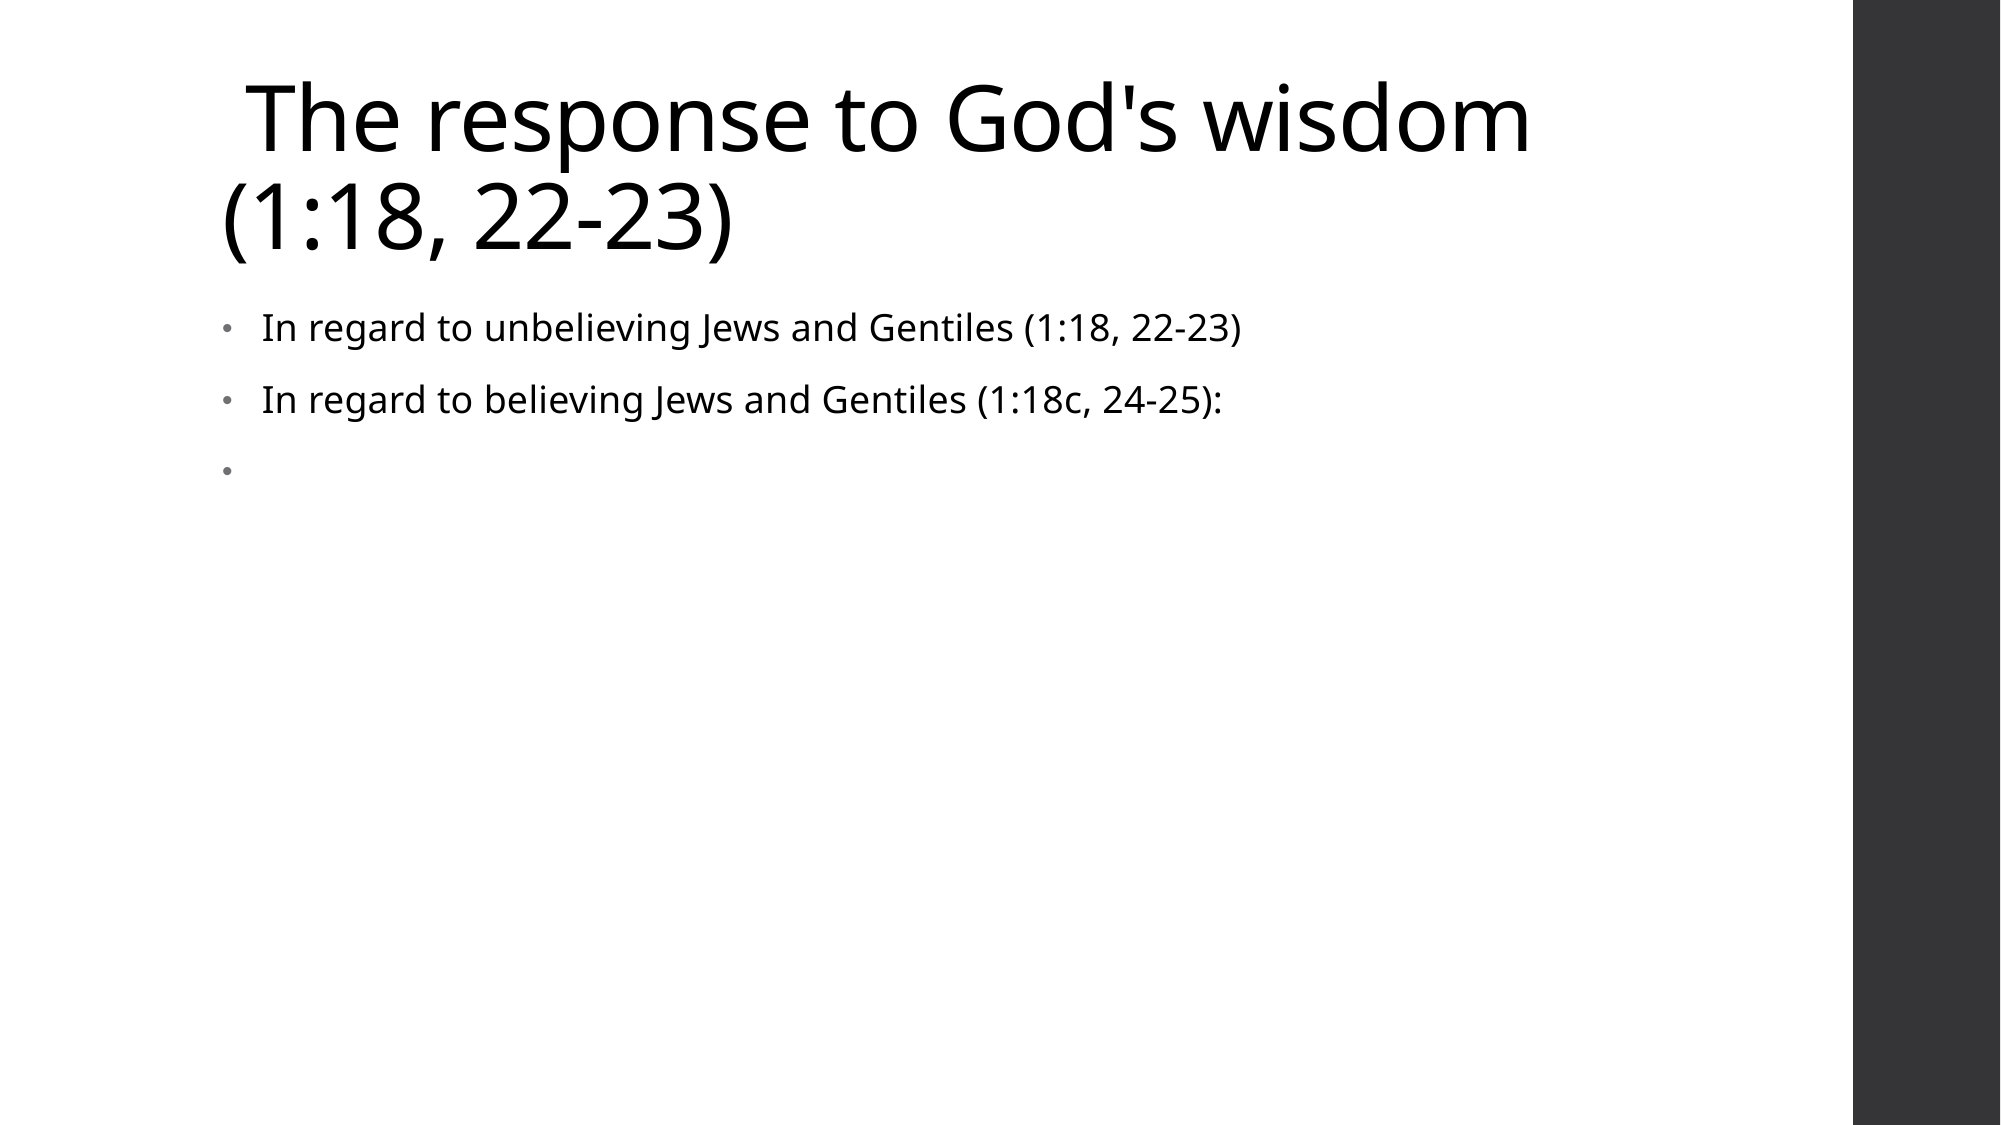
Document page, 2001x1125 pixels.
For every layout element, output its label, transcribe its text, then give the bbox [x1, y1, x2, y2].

list In regard to unbelieving Jews and Gentiles (1:18, 22-23) In regard to believing Jews and Gentiles (1:18c, 24-25): [206, 299, 1617, 1014]
title The response to God's wisdom (1:18, 22-23) [206, 60, 1797, 278]
